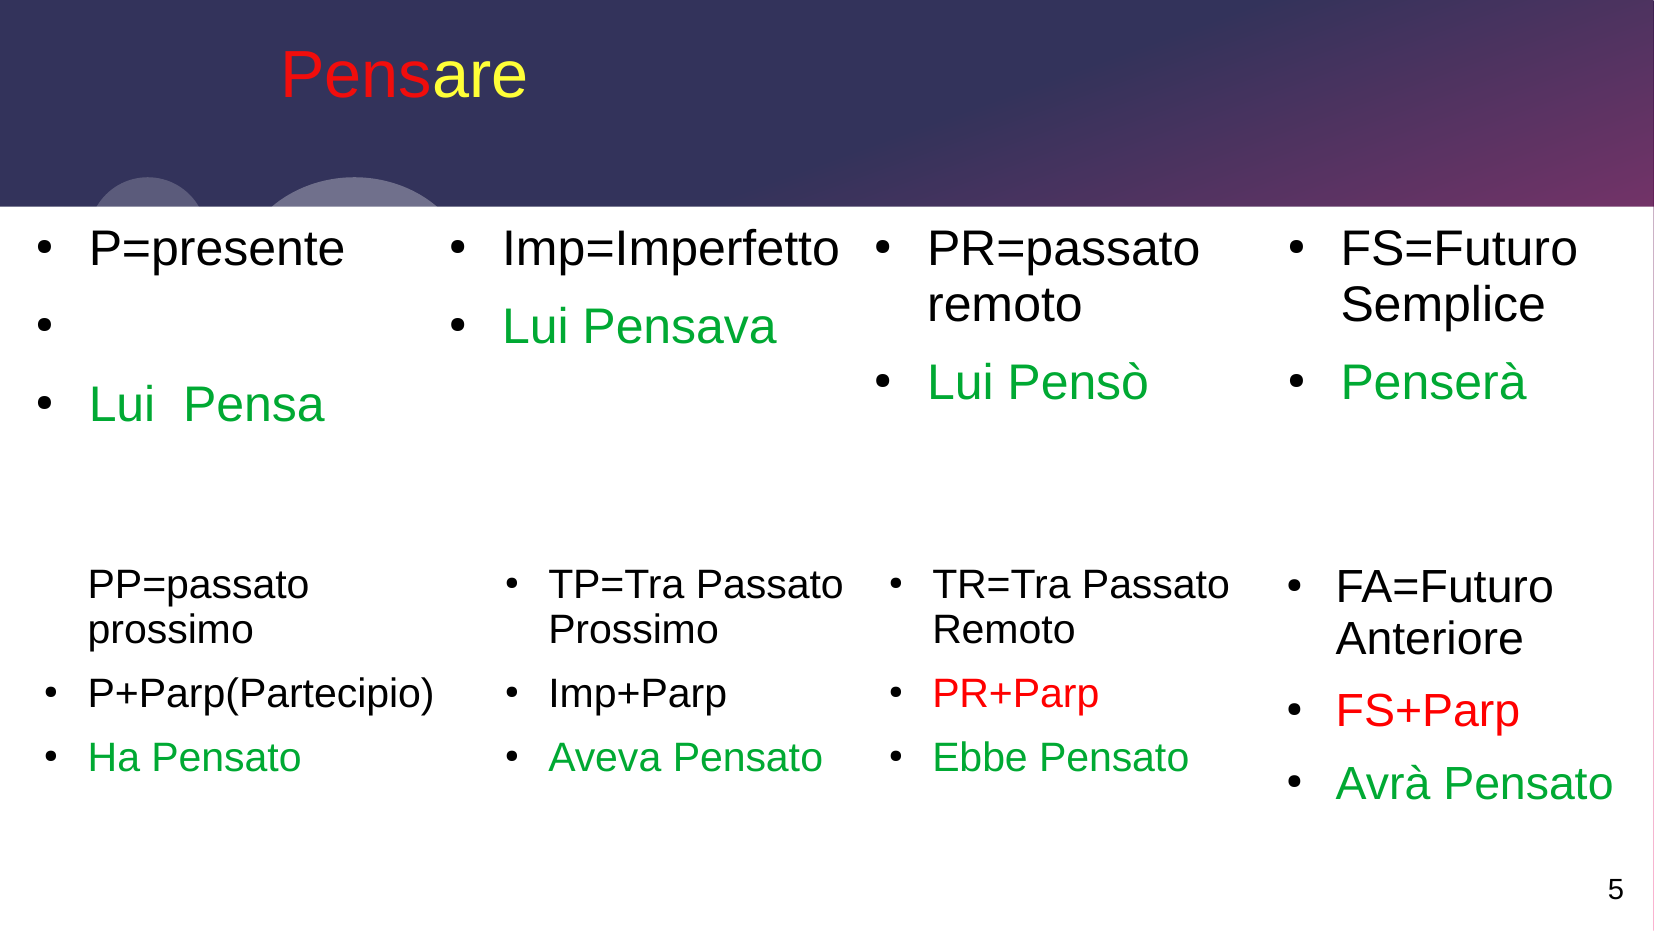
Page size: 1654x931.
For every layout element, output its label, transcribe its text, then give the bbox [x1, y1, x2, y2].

list PP=passato prossimo P+Parp(Partecipio) Ha Pensato [29, 561, 443, 814]
list P=presente Lui Pensa [17, 220, 384, 473]
list PR=passato remoto Lui Pensò [886, 220, 1223, 473]
list FA=Futuro Anteriore FS+Parp Avrà Pensato [1269, 561, 1636, 814]
list FS=Futuro Semplice Penserà [1269, 220, 1636, 473]
list TR=Tra Passato Remoto PR+Parp Ebbe Pensato [874, 561, 1241, 814]
list TP=Tra Passato Prossimo Imp+Parp Aveva Pensato [490, 561, 857, 814]
list Imp=Imperfetto Lui Pensava [431, 220, 886, 473]
text_box Pensare [265, 29, 544, 120]
